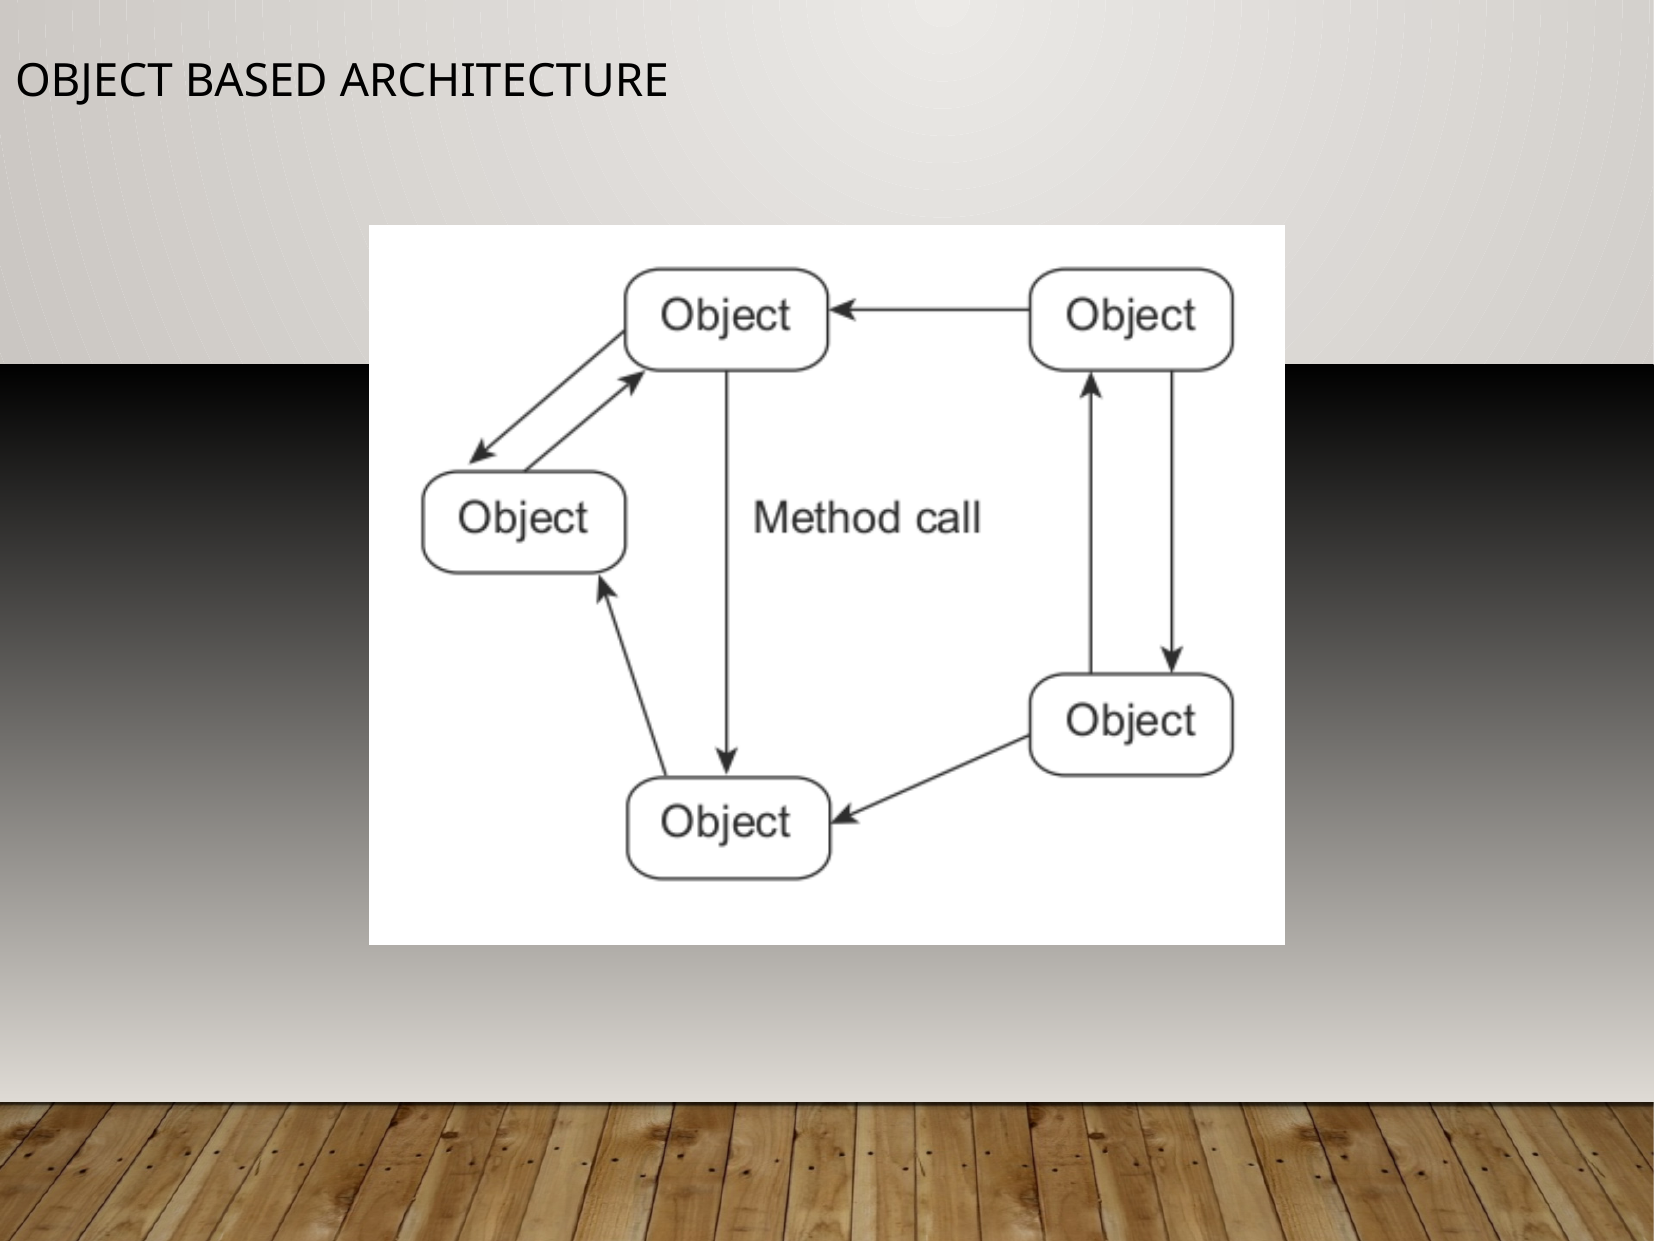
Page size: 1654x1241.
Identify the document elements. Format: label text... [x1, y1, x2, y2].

picture [369, 225, 1285, 945]
title Object Based Architecture [0, 49, 1654, 257]
